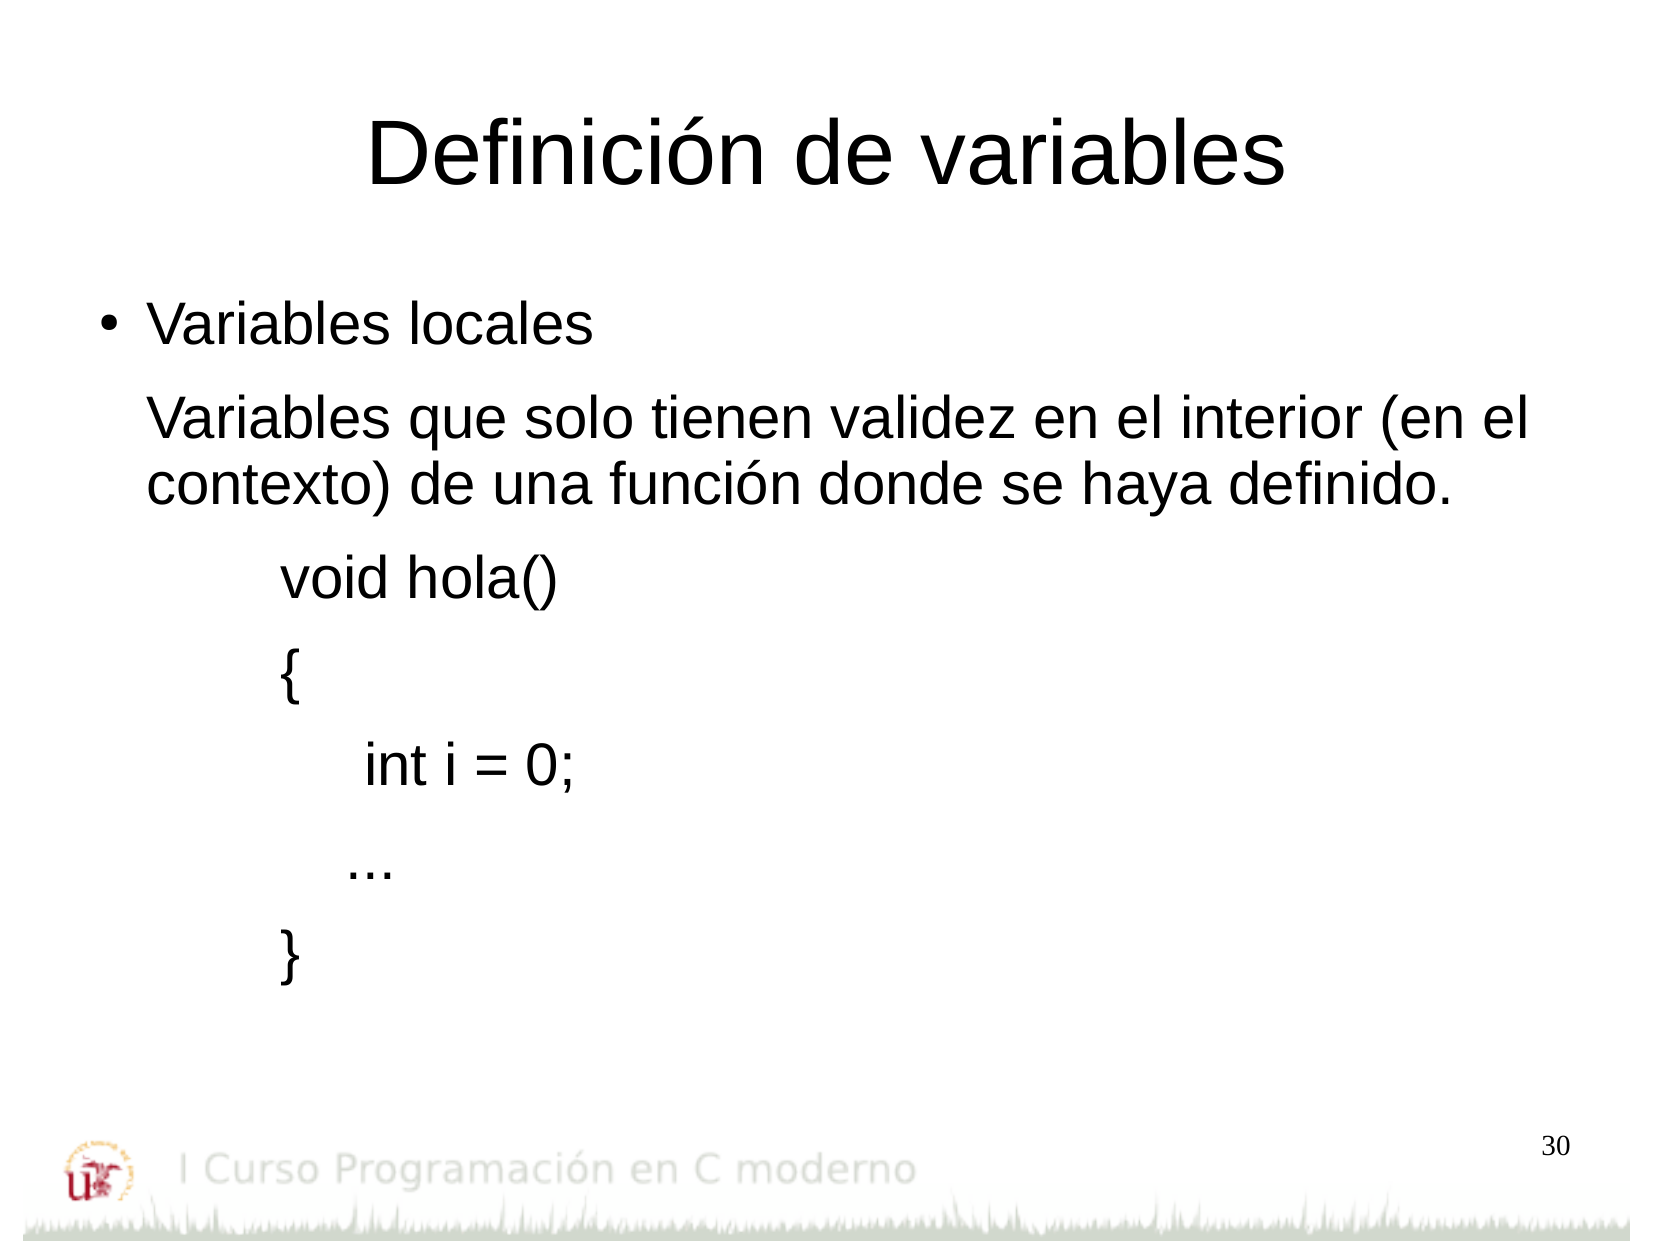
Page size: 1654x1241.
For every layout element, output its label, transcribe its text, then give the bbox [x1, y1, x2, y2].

list Variables locales Variables que solo tienen validez en el interior (en el contexto) de una función donde se haya definido. void hola() { int i = 0; ... } [82, 290, 1538, 1010]
picture [23, 1136, 1630, 1241]
title Definición de variables [82, 49, 1571, 257]
